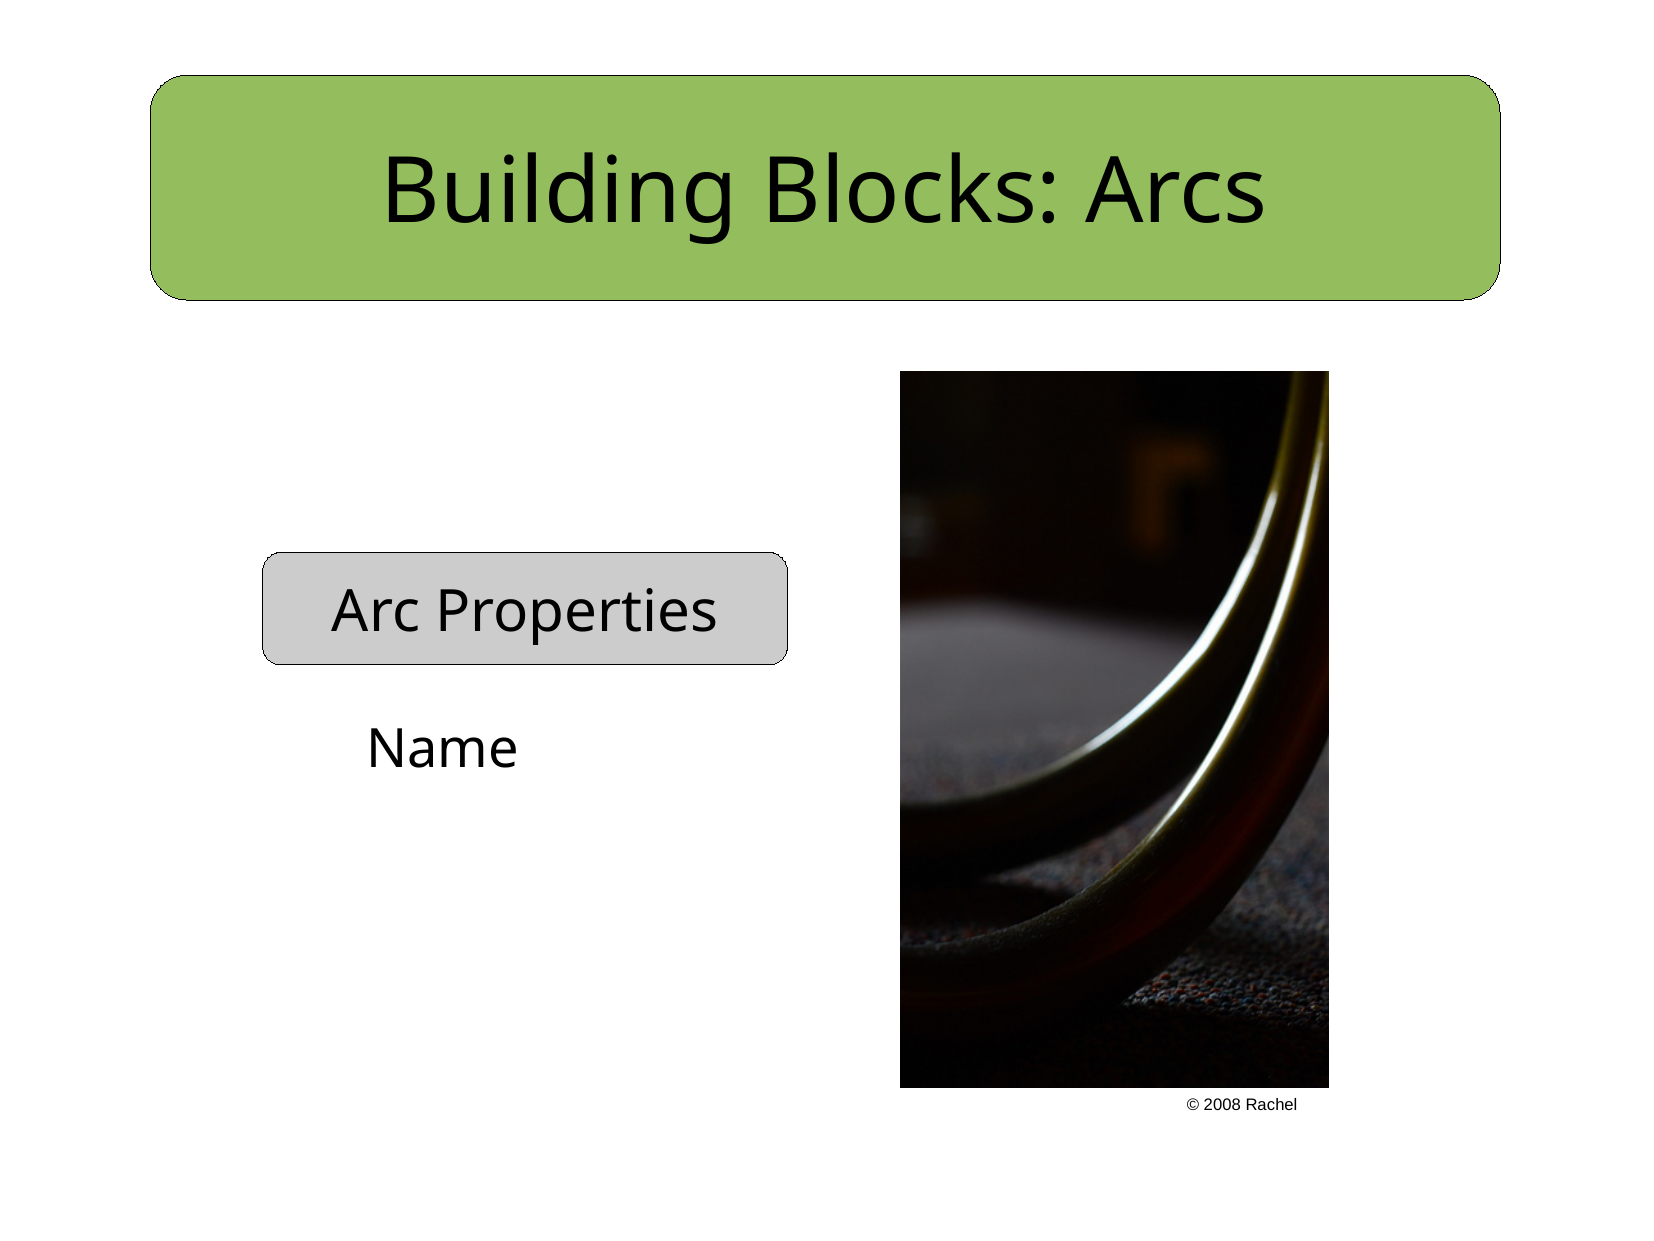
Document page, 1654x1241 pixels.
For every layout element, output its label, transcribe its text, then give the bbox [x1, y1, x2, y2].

text_box Arc Properties [262, 552, 788, 665]
picture [900, 371, 1329, 1088]
text_box Name [337, 702, 751, 788]
text_box Building Blocks: Arcs [150, 75, 1501, 301]
text_box © 2008 Rachel [1172, 1088, 1313, 1129]
